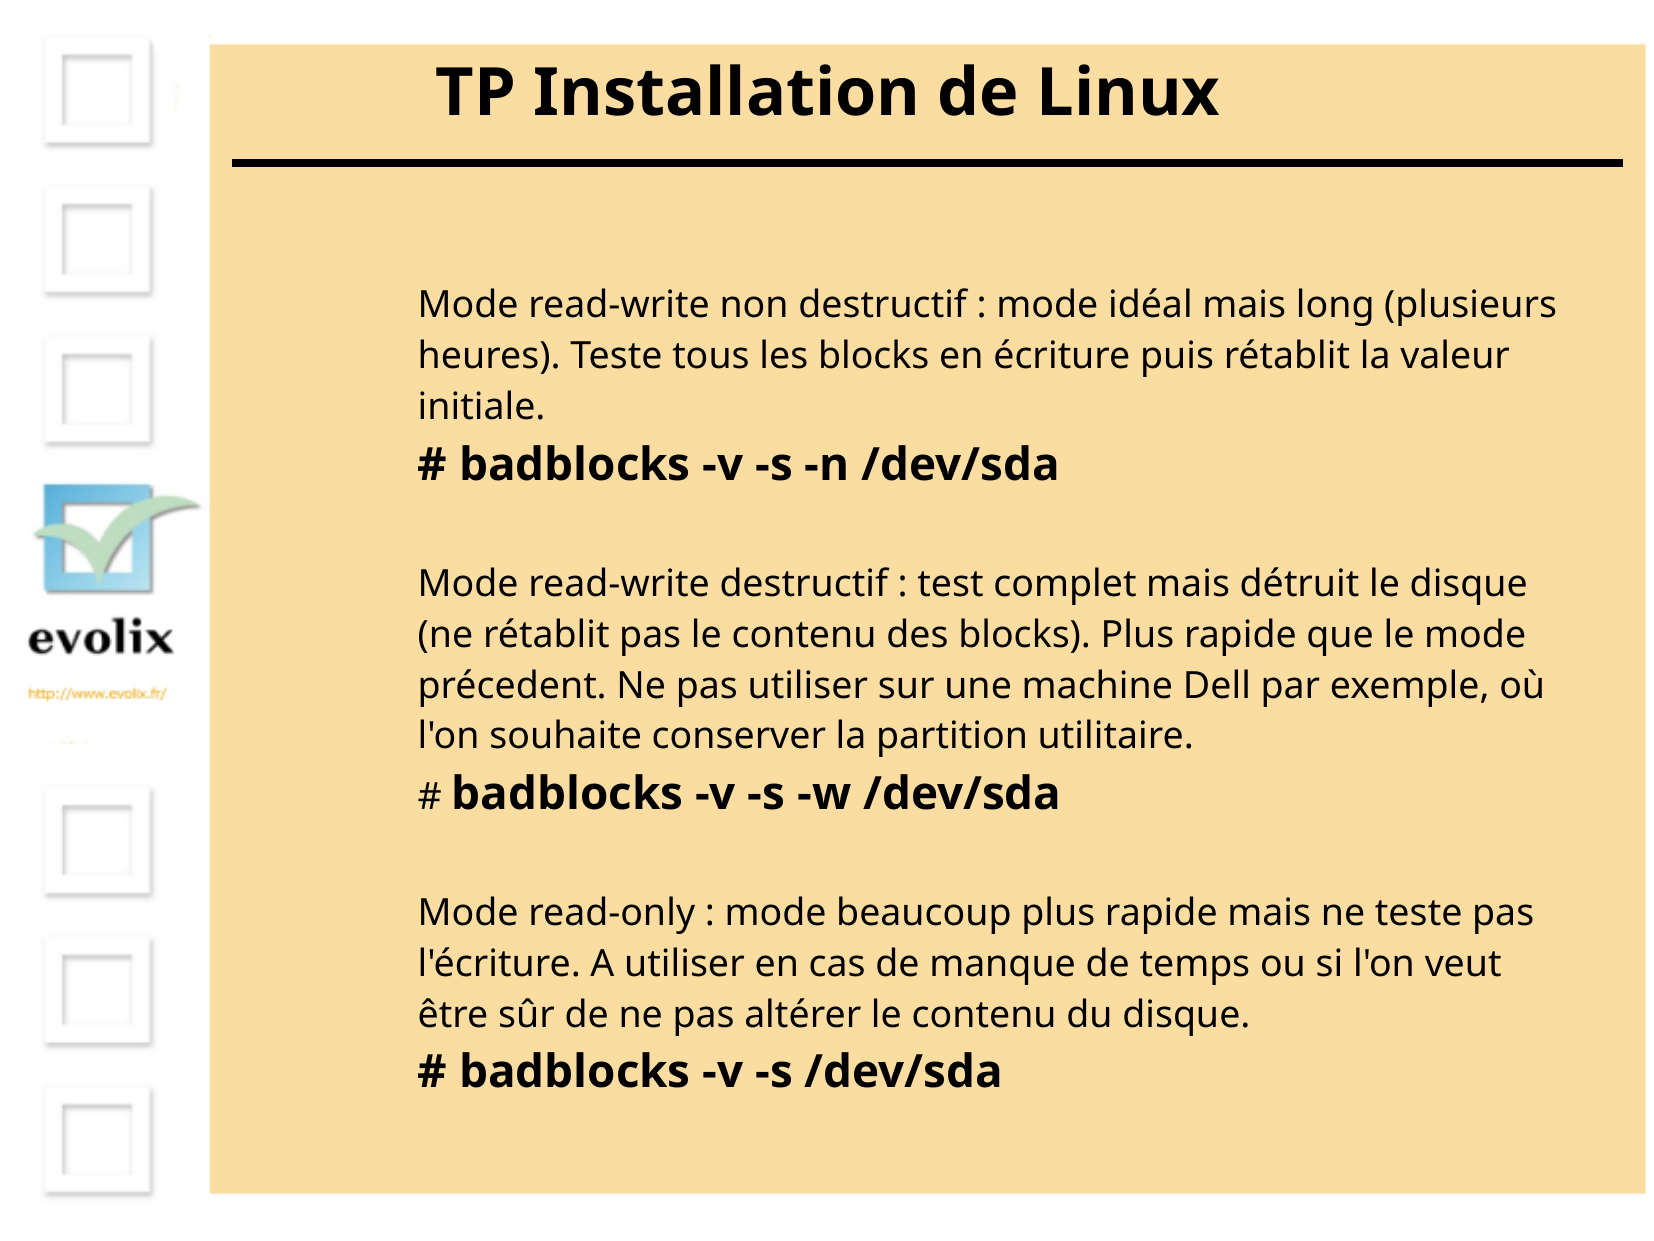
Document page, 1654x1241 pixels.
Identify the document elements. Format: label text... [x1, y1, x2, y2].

subtitle Mode read-write non destructif : mode idéal mais long (plusieurs heures). Teste tous les blocks en écriture puis rétablit la valeur initiale. # badblocks -v -s -n /dev/sda Mode read-write destructif : test complet mais détruit le disque (ne rétablit pas le contenu des blocks). Plus rapide que le mode précedent. Ne pas utiliser sur une machine Dell par exemple, où l'on souhaite conserver la partition utilitaire. # badblocks -v -s -w /dev/sda Mode read-only : mode beaucoup plus rapide mais ne teste pas l'écriture. A utiliser en cas de manque de temps ou si l'on veut être sûr de ne pas altérer le contenu du disque. # badblocks -v -s /dev/sda [342, 225, 1578, 1216]
title TP Installation de Linux [37, 35, 1619, 144]
picture [0, 35, 1654, 1204]
